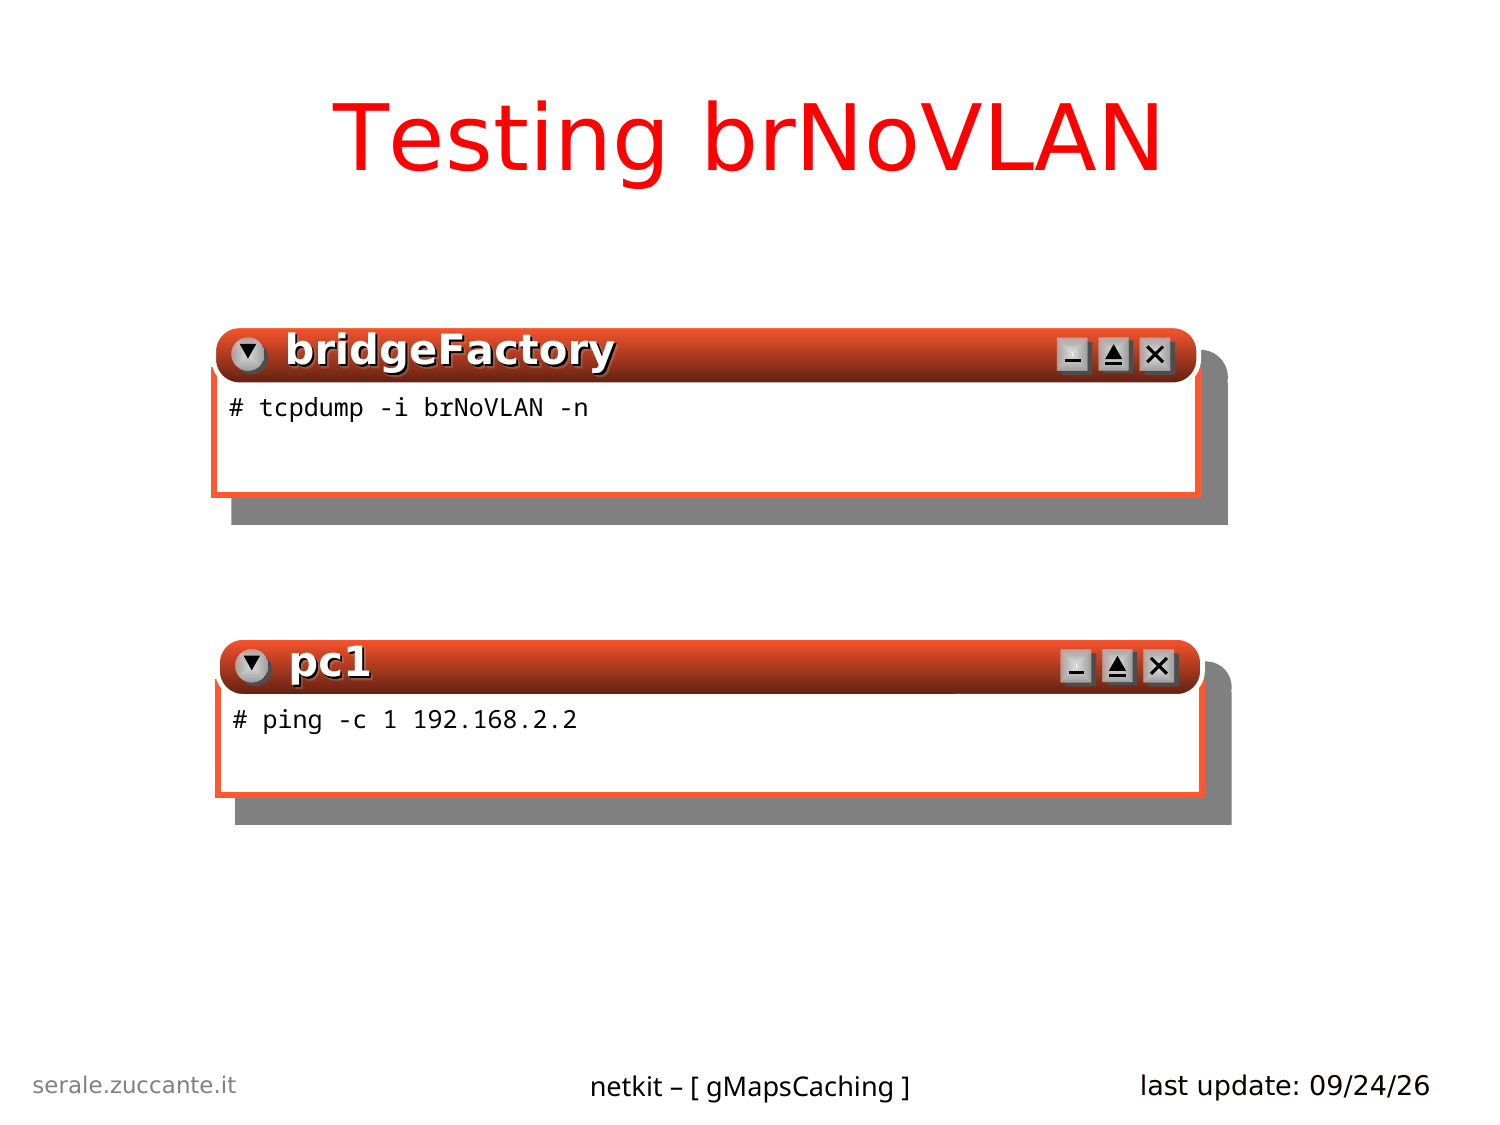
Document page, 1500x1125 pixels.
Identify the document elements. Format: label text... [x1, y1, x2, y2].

text_box # ping -c 1 192.168.2.2 [217, 682, 1203, 795]
text_box [231, 325, 1228, 525]
text_box [213, 325, 284, 385]
text_box pc1 [288, 637, 1025, 697]
text_box [217, 637, 288, 697]
text_box bridgeFactory [284, 325, 1022, 385]
text_box [235, 637, 1232, 825]
title Testing brNoVLAN [75, 28, 1426, 250]
text_box # tcpdump -i brNoVLAN -n [214, 370, 1199, 496]
